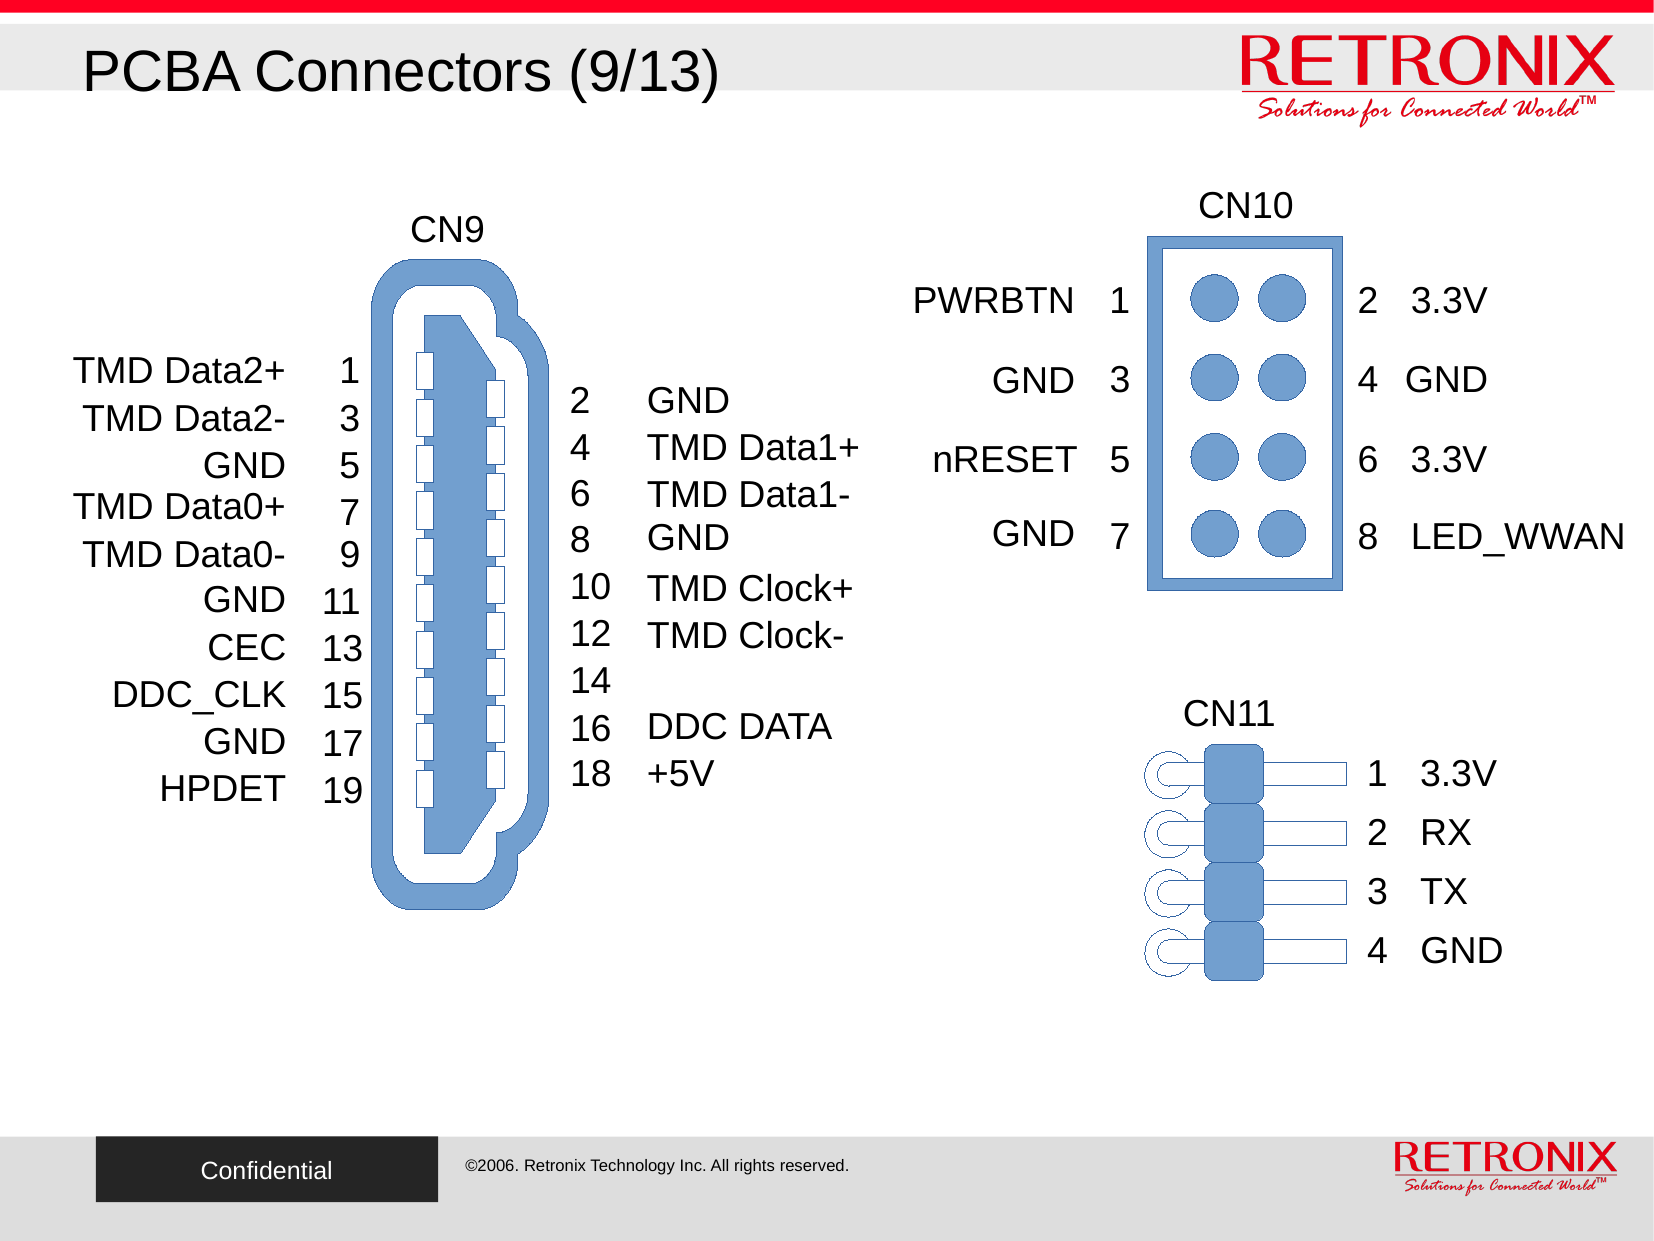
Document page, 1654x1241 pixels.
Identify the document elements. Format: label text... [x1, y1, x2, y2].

text_box GND [964, 351, 1090, 409]
text_box DDC DATA [632, 698, 933, 745]
text_box 2 [554, 372, 606, 419]
text_box DDC_CLK [0, 665, 302, 723]
text_box 8 [1342, 507, 1394, 565]
text_box 18 [555, 745, 627, 803]
text_box 13 [307, 620, 379, 667]
text_box GND [1405, 922, 1571, 980]
text_box GND [964, 505, 1090, 563]
title PCBA Connectors (9/13) [82, 23, 1205, 119]
text_box 10 [555, 557, 627, 605]
text_box LED_WWAN [1396, 507, 1641, 565]
text_box HPDET [0, 760, 302, 818]
text_box 3.3V [1396, 271, 1532, 329]
text_box 6 [1342, 431, 1394, 488]
text_box 3.3V [1395, 431, 1532, 488]
text_box 9 [324, 525, 376, 572]
text_box 15 [307, 667, 379, 714]
text_box TMD Data0+ [0, 478, 301, 525]
text_box 7 [1094, 507, 1146, 565]
text_box TMD Data1+ [631, 419, 933, 477]
text_box 7 [324, 484, 376, 525]
text_box PWRBTN [897, 271, 1090, 329]
text_box CN11 [1168, 685, 1294, 742]
text_box GND [0, 571, 302, 618]
text_box TX [1405, 863, 1571, 921]
text_box 1 [1352, 745, 1403, 802]
text_box 4 [1352, 922, 1403, 980]
text_box CEC [0, 618, 302, 665]
text_box 16 [555, 699, 627, 745]
text_box [371, 259, 549, 910]
text_box +5V [632, 745, 934, 803]
text_box 2 [1342, 271, 1394, 329]
picture [1235, 31, 1621, 130]
text_box 4 [554, 419, 606, 477]
text_box TMD Clock- [632, 606, 933, 664]
text_box [1147, 236, 1343, 591]
text_box 14 [555, 652, 627, 699]
text_box GND [632, 509, 934, 567]
text_box TMD Data0- [0, 525, 301, 571]
text_box GND [0, 723, 302, 760]
text_box 1 [1094, 271, 1146, 329]
text_box nRESET [917, 431, 1093, 488]
text_box 3 [324, 389, 375, 437]
text_box 4 [1342, 351, 1390, 409]
text_box 5 [324, 437, 376, 484]
text_box 3 [1352, 863, 1403, 921]
text_box 19 [307, 761, 379, 819]
text_box TMD Data2- [0, 389, 301, 437]
text_box 3.3V [1405, 745, 1571, 802]
text_box TMD Data2+ [0, 342, 301, 389]
text_box 3 [1094, 351, 1146, 409]
text_box 5 [1094, 431, 1146, 488]
text_box [1157, 744, 1347, 981]
text_box 2 [1352, 804, 1403, 861]
text_box 8 [555, 510, 606, 557]
text_box CN10 [1183, 177, 1309, 235]
text_box TMD Clock+ [631, 559, 933, 617]
text_box TMD Data1- [632, 466, 933, 509]
text_box 11 [307, 572, 379, 620]
text_box 6 [555, 465, 606, 510]
text_box GND [632, 372, 933, 419]
text_box 1 [324, 342, 375, 389]
text_box GND [0, 437, 302, 494]
text_box 17 [307, 714, 379, 761]
text_box RX [1405, 804, 1571, 861]
text_box CN9 [395, 200, 500, 258]
text_box 12 [555, 605, 627, 652]
text_box GND [1390, 351, 1520, 409]
picture [1391, 1139, 1621, 1198]
